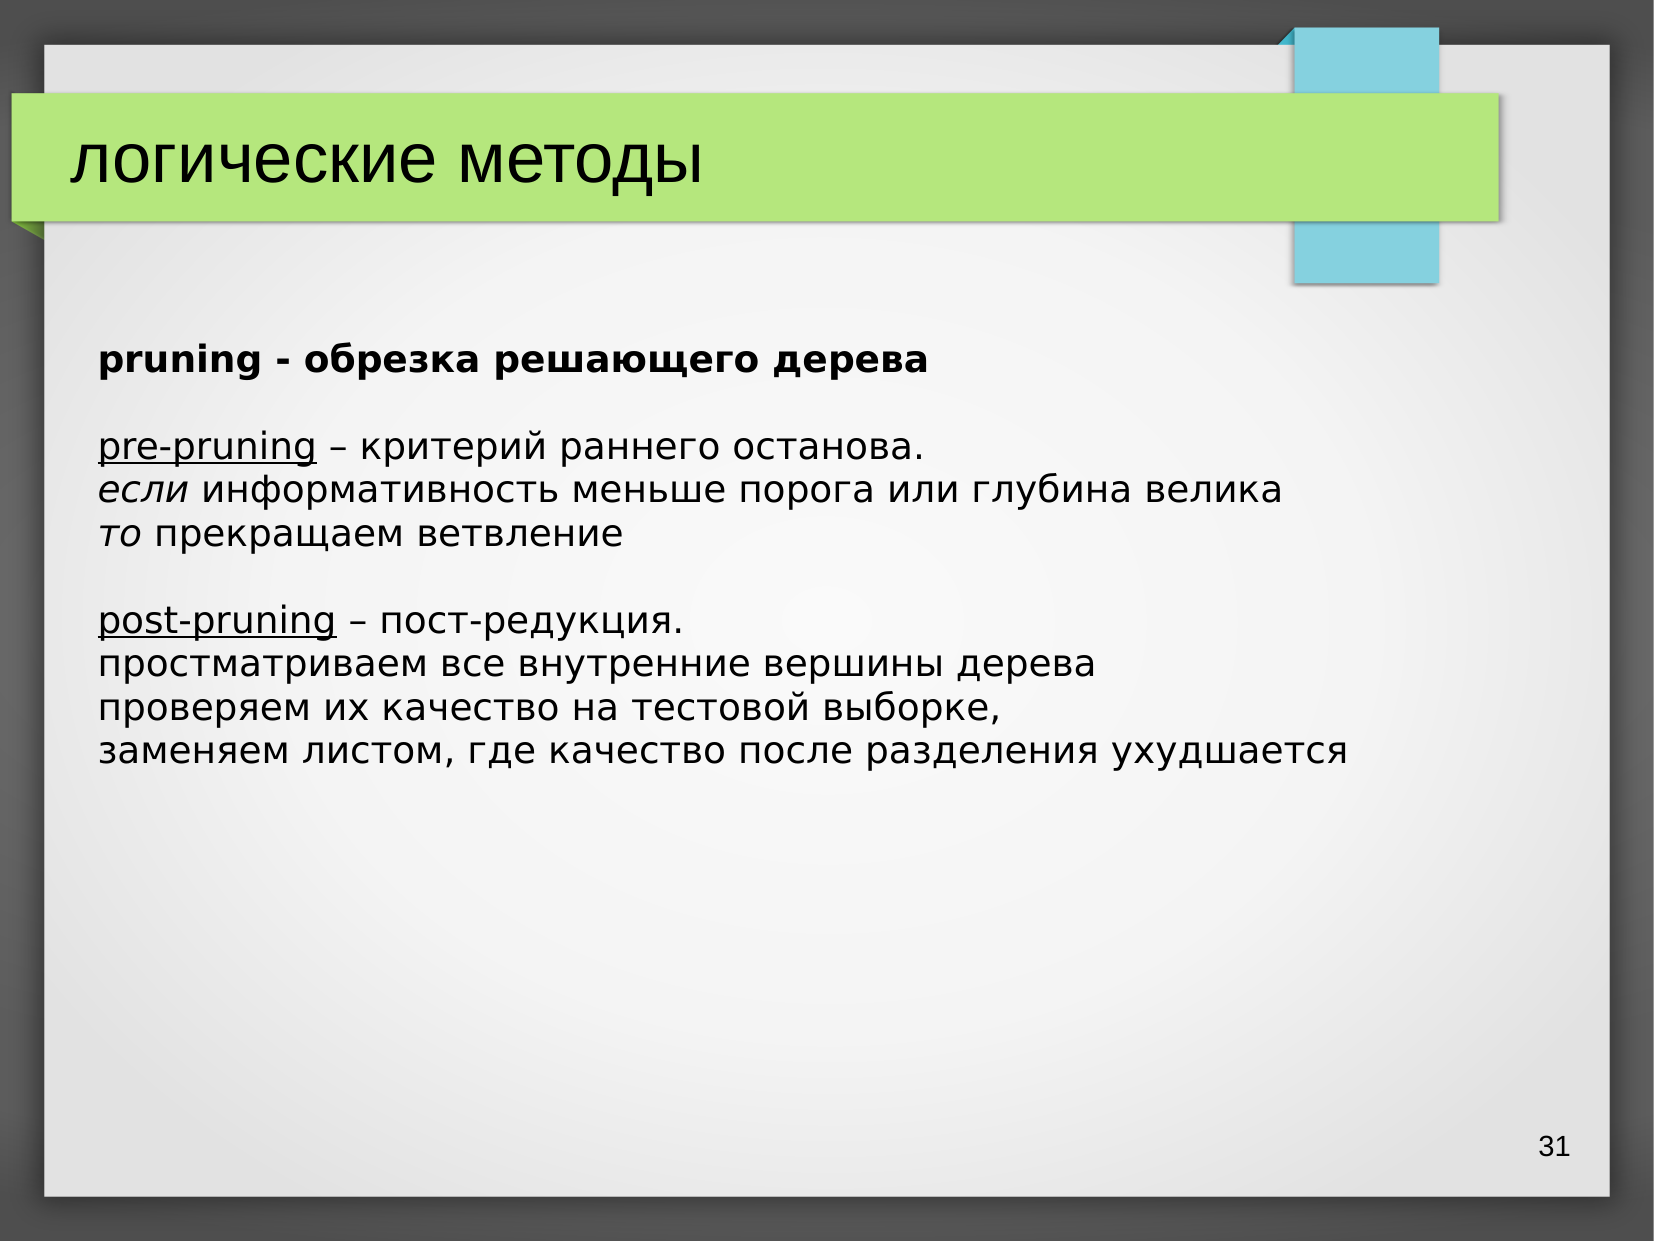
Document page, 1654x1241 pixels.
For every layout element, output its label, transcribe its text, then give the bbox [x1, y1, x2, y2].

text_box pruning - обрезка решающего дерева pre-pruning – критерий раннего останова. если информативность меньше порога или глубина велика то прекращаем ветвление post-pruning – пост-редукция. простматриваем все внутренние вершины дерева проверяем их качество на тестовой выборке, заменяем листом, где качество после разделения ухудшается [82, 330, 1382, 800]
title логические методы [70, 118, 1205, 199]
picture [0, 0, 1654, 1241]
